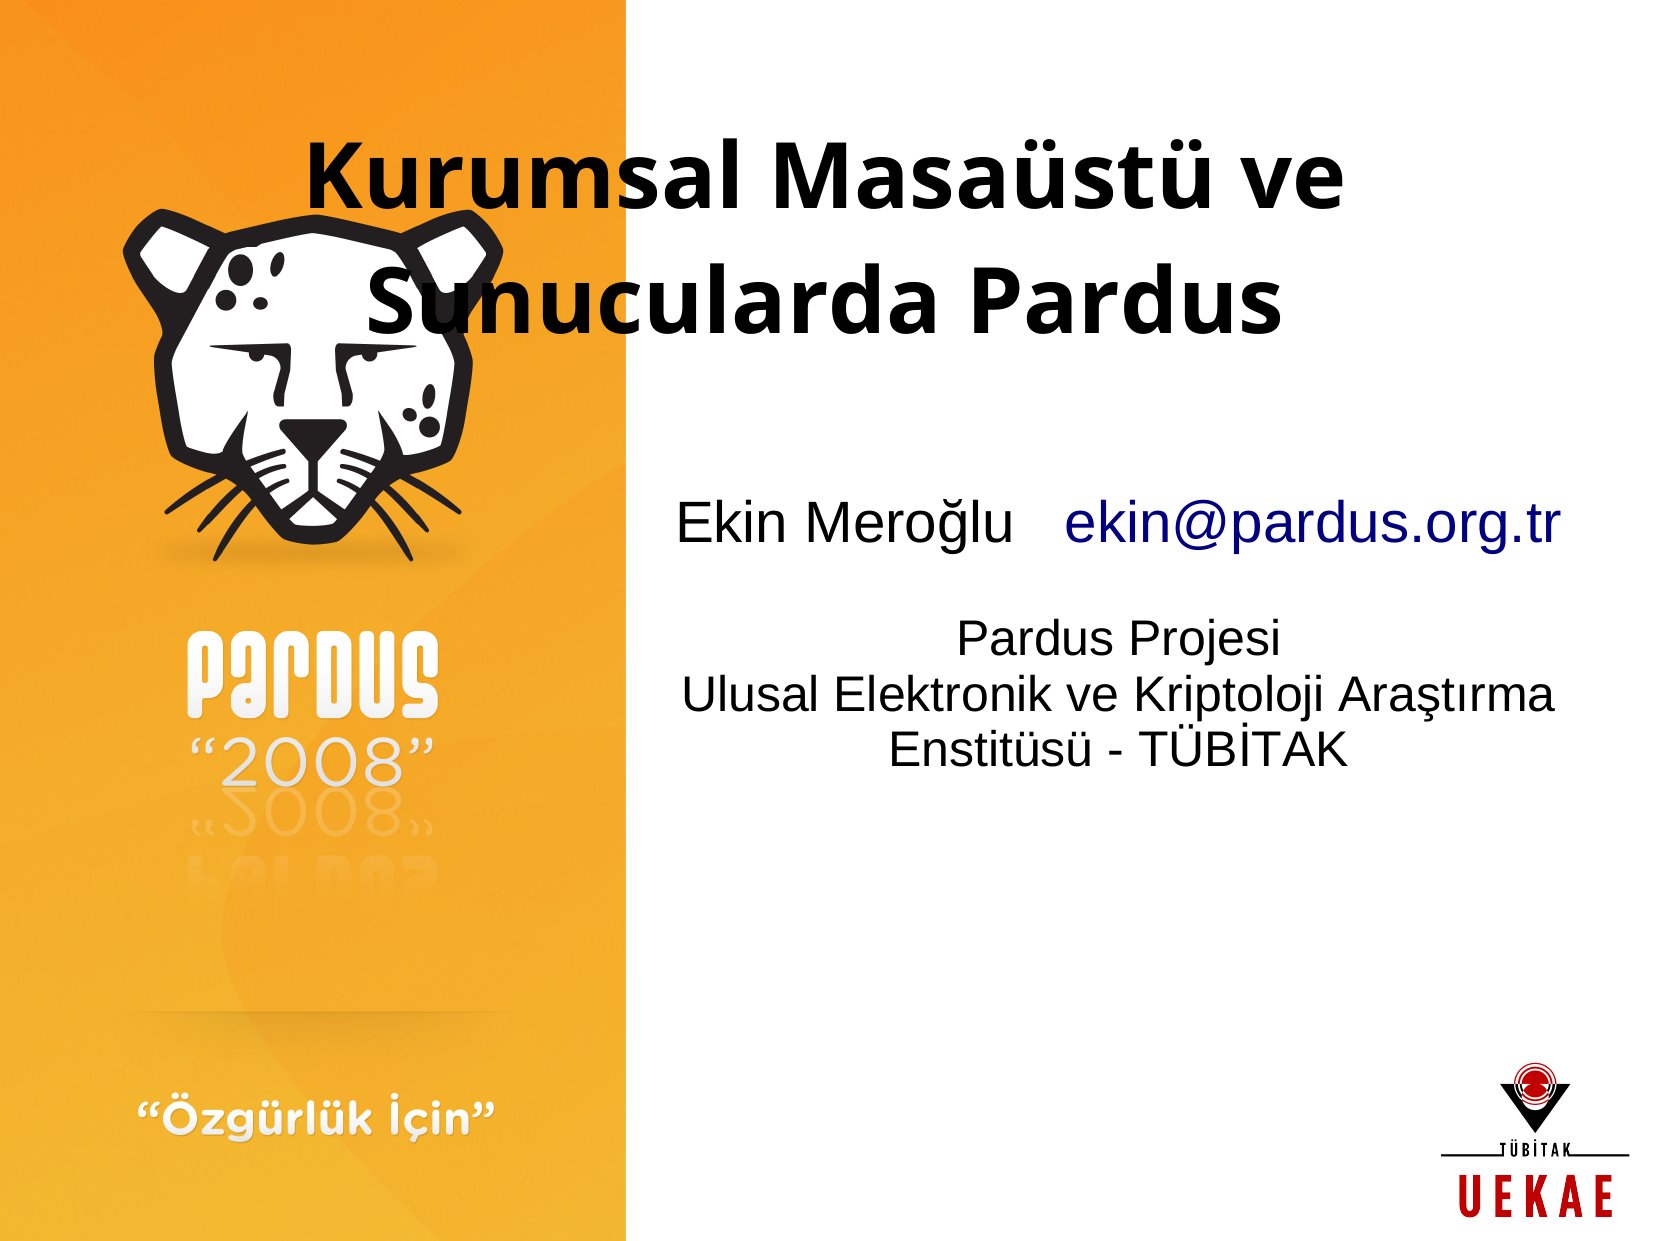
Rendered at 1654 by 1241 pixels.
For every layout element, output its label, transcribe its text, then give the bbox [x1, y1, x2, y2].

title Kurumsal Masaüstü ve Sunucularda Pardus [37, 128, 1613, 343]
picture [0, 0, 626, 1241]
text_box Ekin Meroğlu ekin@pardus.org.tr Pardus Projesi Ulusal Elektronik ve Kriptoloji Araştırma Enstitüsü - TÜBİTAK [675, 489, 1576, 810]
picture [1435, 1057, 1636, 1222]
